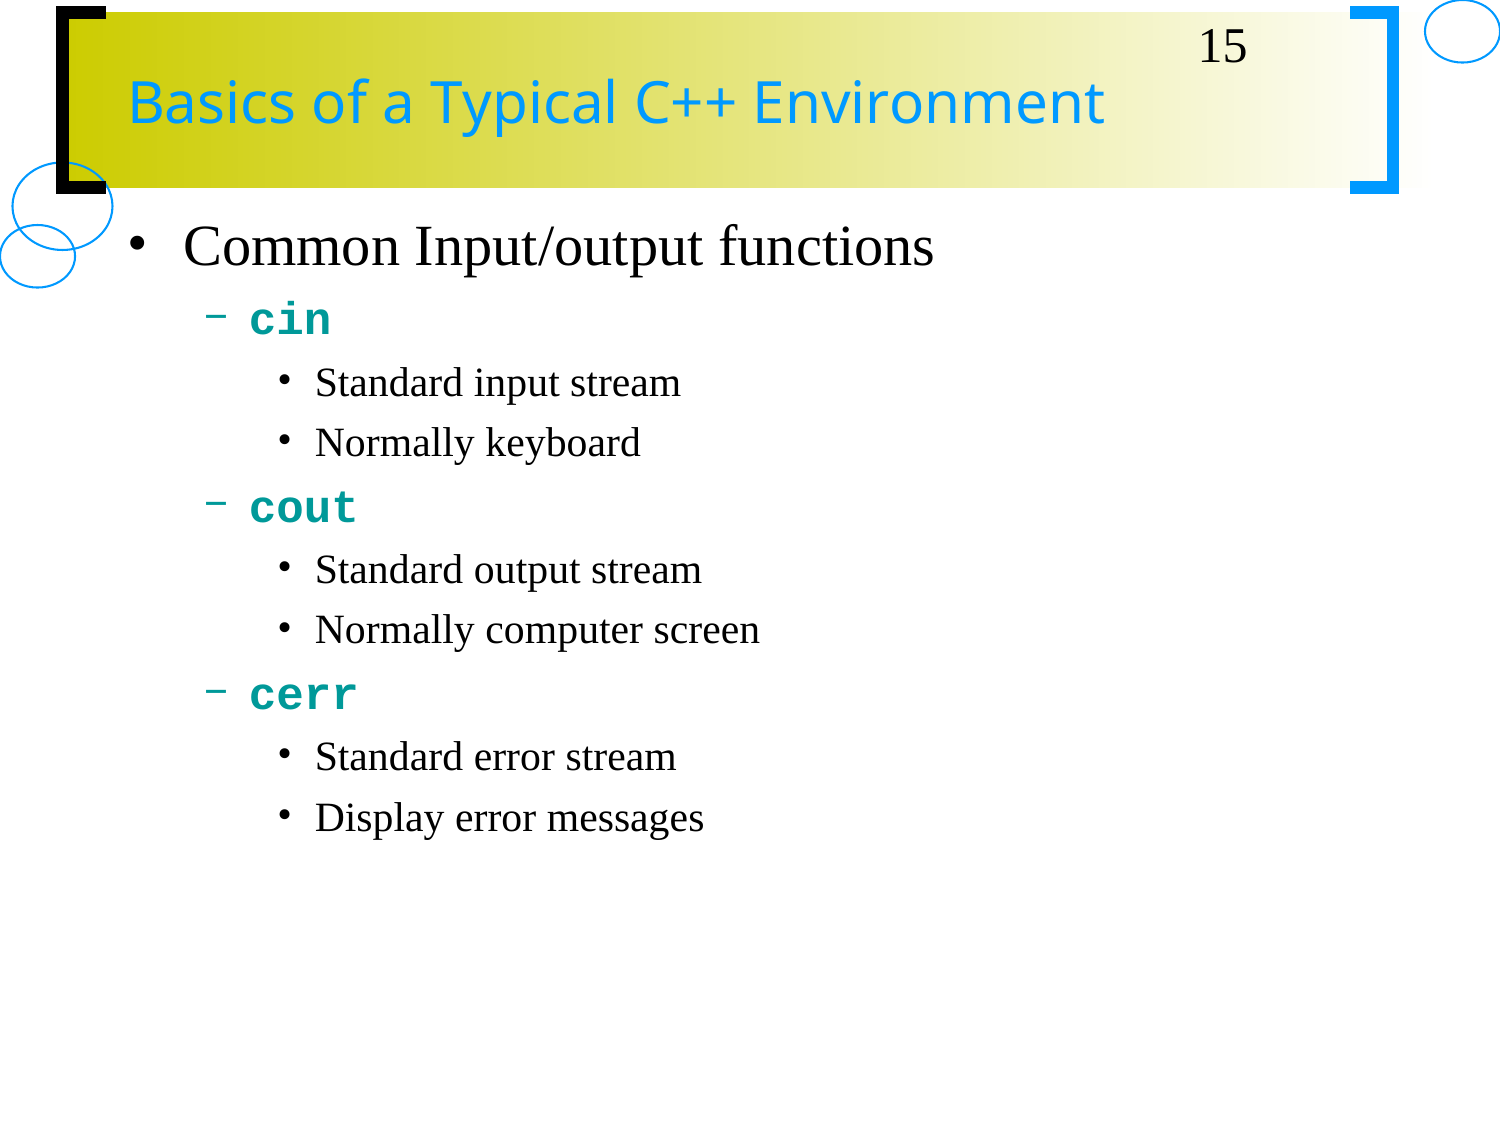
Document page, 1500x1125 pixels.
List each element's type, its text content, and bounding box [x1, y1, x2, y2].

list Common Input/output functions cin Standard input stream Normally keyboard cout Standard output stream Normally computer screen cerr Standard error stream Display error messages [112, 199, 1388, 1063]
title Basics of a Typical C++ Environment [112, 12, 1388, 188]
